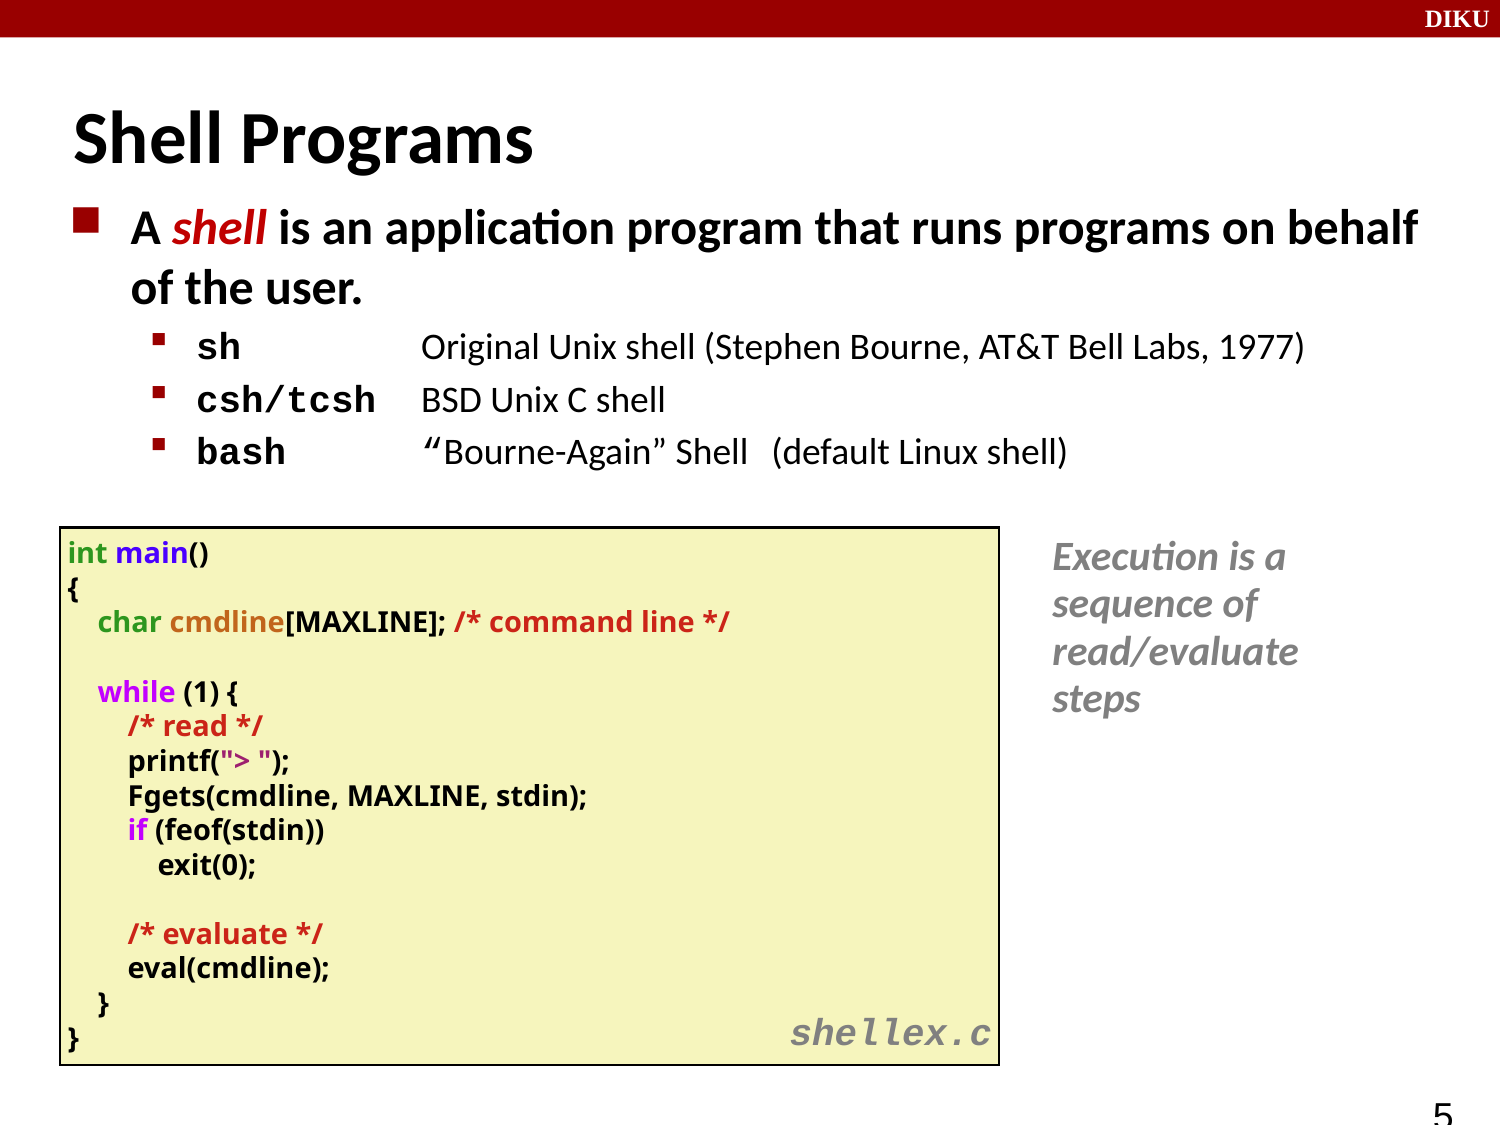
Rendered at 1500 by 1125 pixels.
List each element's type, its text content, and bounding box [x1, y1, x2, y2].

text_box shellex.c [774, 1003, 1007, 1064]
text_box Shell Programs [58, 71, 1304, 197]
text_box int main() { char cmdline[MAXLINE]; /* command line */ while (1) { /* read */ printf("> "); Fgets(cmdline, MAXLINE, stdin); if (feof(stdin)) exit(0); /* evaluate */ eval(cmdline); } } [59, 527, 1000, 1065]
text_box Execution is a sequence of read/evaluate steps [1037, 525, 1406, 700]
text_box A shell is an application program that runs programs on behalf of the user. sh Original Unix shell (Stephen Bourne, AT&T Bell Labs, 1977) csh/tcsh BSD Unix C shell bash “Bourne-Again” Shell (default Linux shell) [59, 187, 1450, 488]
